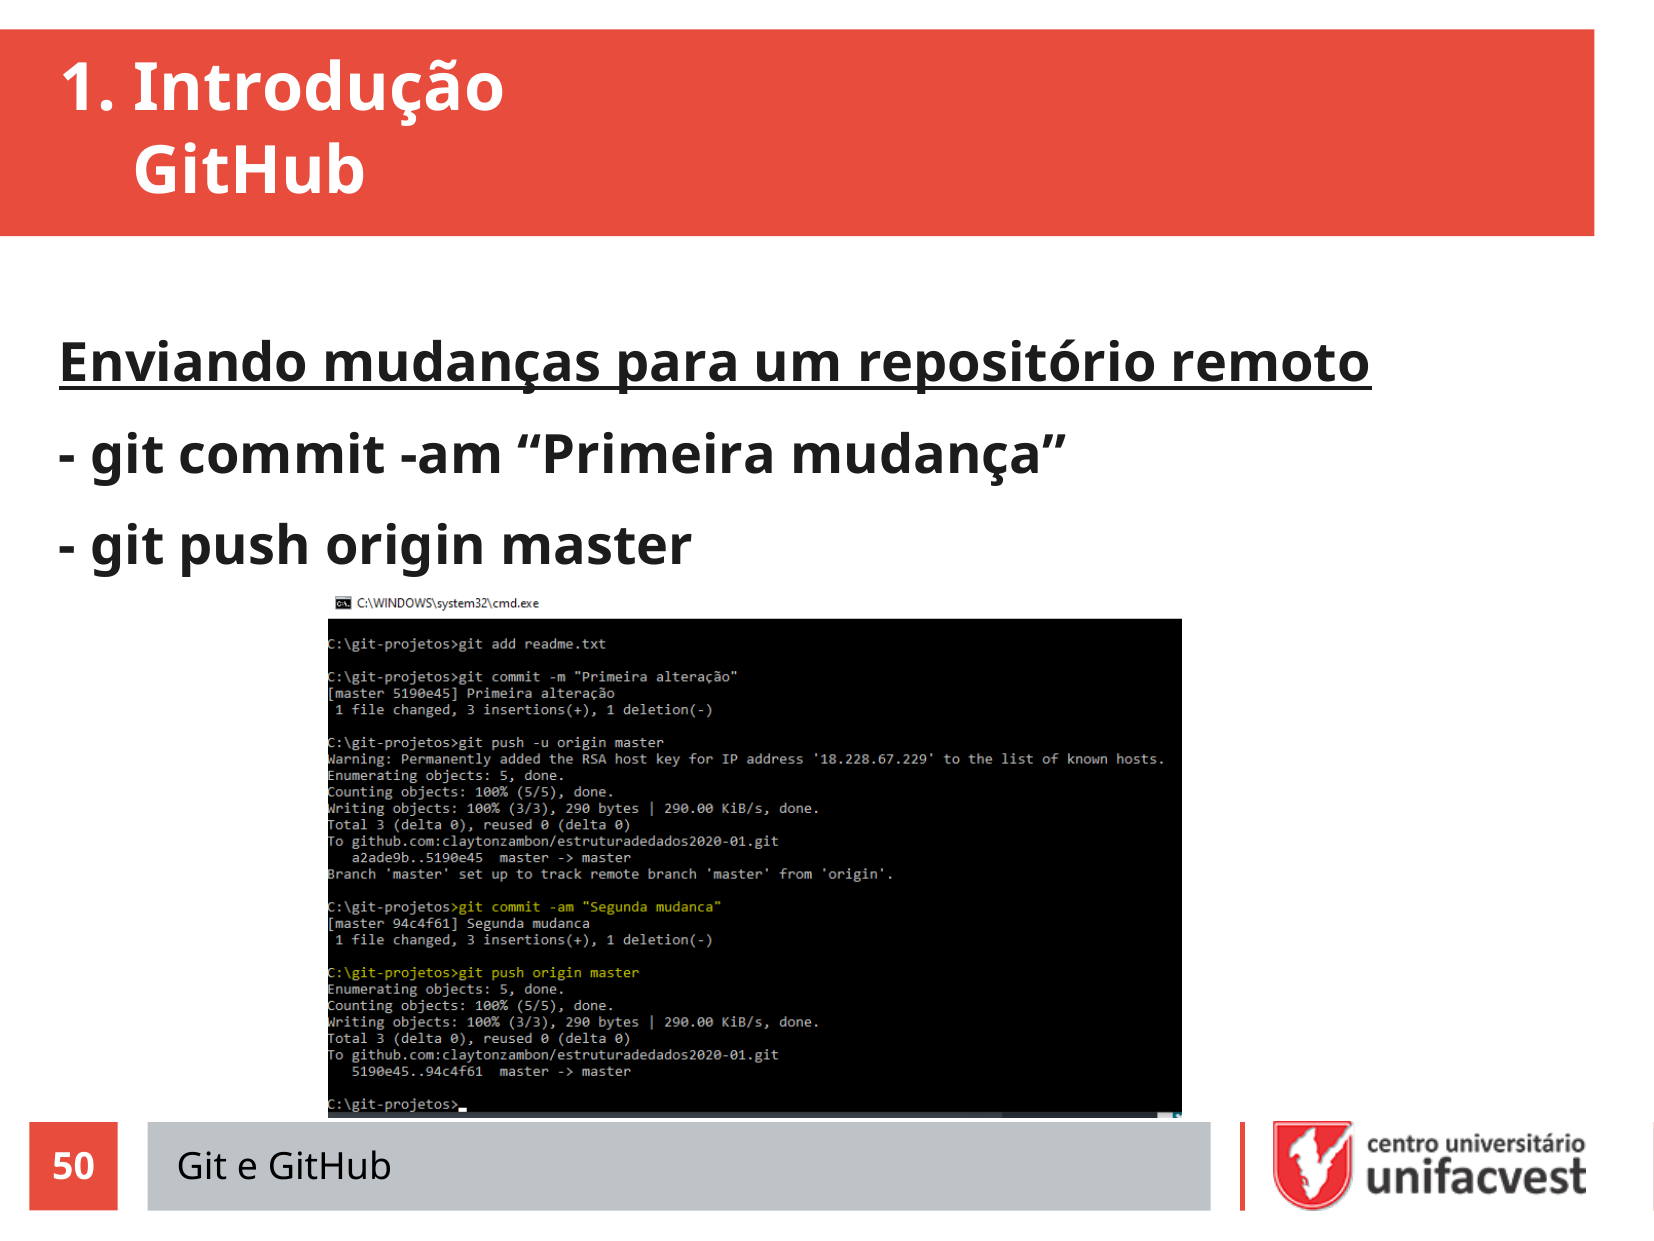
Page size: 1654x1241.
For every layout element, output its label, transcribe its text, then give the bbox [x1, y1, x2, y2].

text_box [1245, 1120, 1654, 1212]
list Enviando mudanças para um repositório remoto - git commit -am “Primeira mudança” - git push origin master [59, 324, 1566, 1093]
text_box Git e GitHub [161, 1132, 1212, 1196]
picture [1273, 1121, 1586, 1211]
picture [328, 590, 1182, 1118]
title 1. Introdução GitHub [59, 59, 1595, 207]
